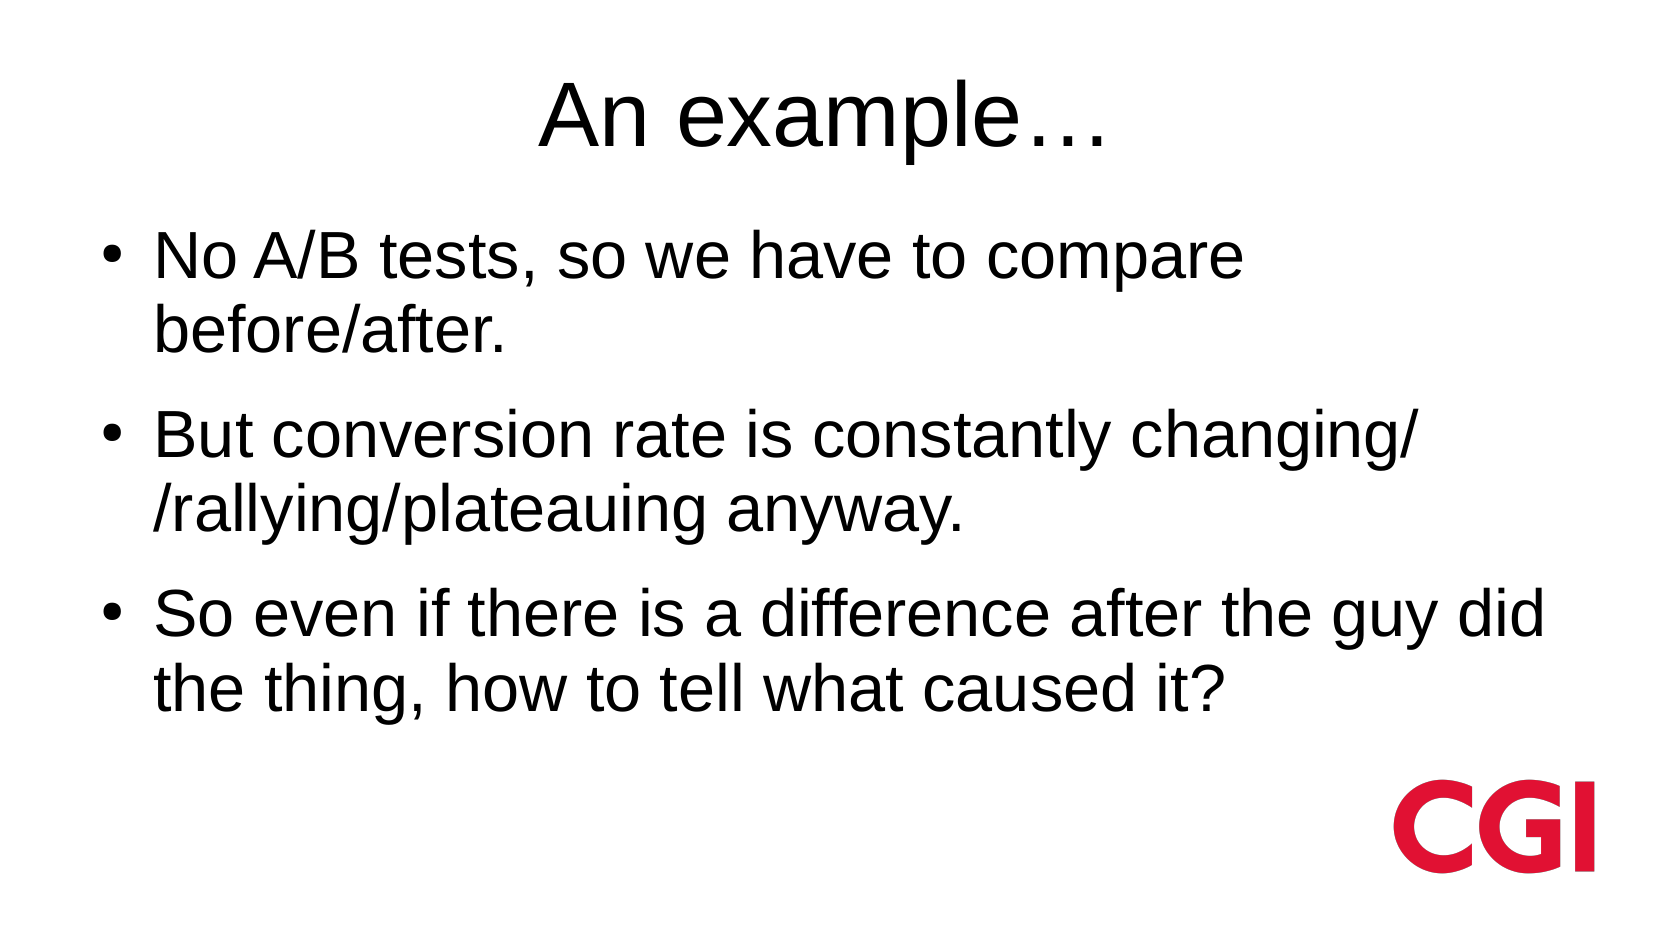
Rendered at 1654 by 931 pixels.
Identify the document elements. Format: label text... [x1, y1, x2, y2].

picture [1393, 779, 1595, 874]
list No A/B tests, so we have to compare before/after. But conversion rate is constantly changing/ /rallying/plateauing anyway. So even if there is a difference after the guy did the thing, how to tell what caused it? [82, 217, 1571, 758]
title An example… [82, 37, 1571, 193]
